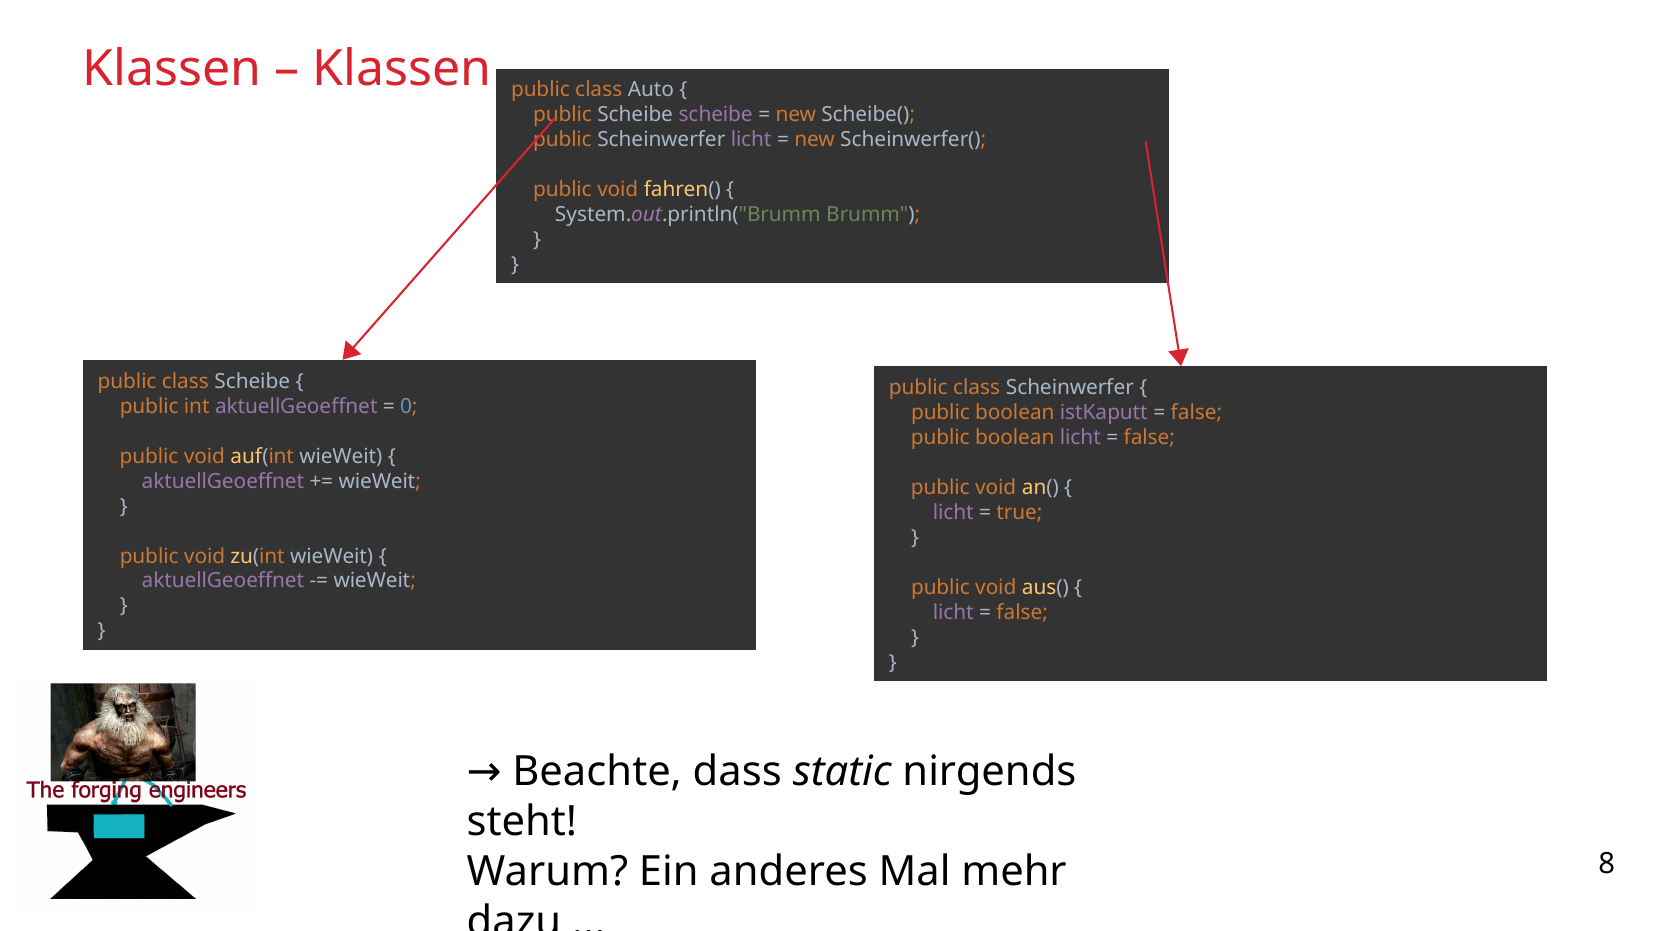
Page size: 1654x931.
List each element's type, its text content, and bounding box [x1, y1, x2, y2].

title Klassen – Klassen [82, 37, 1571, 95]
text_box → Beachte, dass static nirgends steht! Warum? Ein anderes Mal mehr dazu ... [466, 744, 1188, 858]
text_box public class Scheibe { public int aktuellGeoeffnet = 0; public void auf(int wieWeit) { aktuellGeoeffnet += wieWeit; } public void zu(int wieWeit) { aktuellGeoeffnet -= wieWeit; } } [83, 360, 756, 650]
text_box public class Scheinwerfer { public boolean istKaputt = false; public boolean licht = false; public void an() { licht = true; } public void aus() { licht = false; } } [874, 366, 1547, 681]
text_box public class Auto { public Scheibe scheibe = new Scheibe(); public Scheinwerfer licht = new Scheinwerfer(); public void fahren() { System.out.println("Brumm Brumm"); } } [496, 69, 1169, 283]
picture [17, 679, 254, 916]
